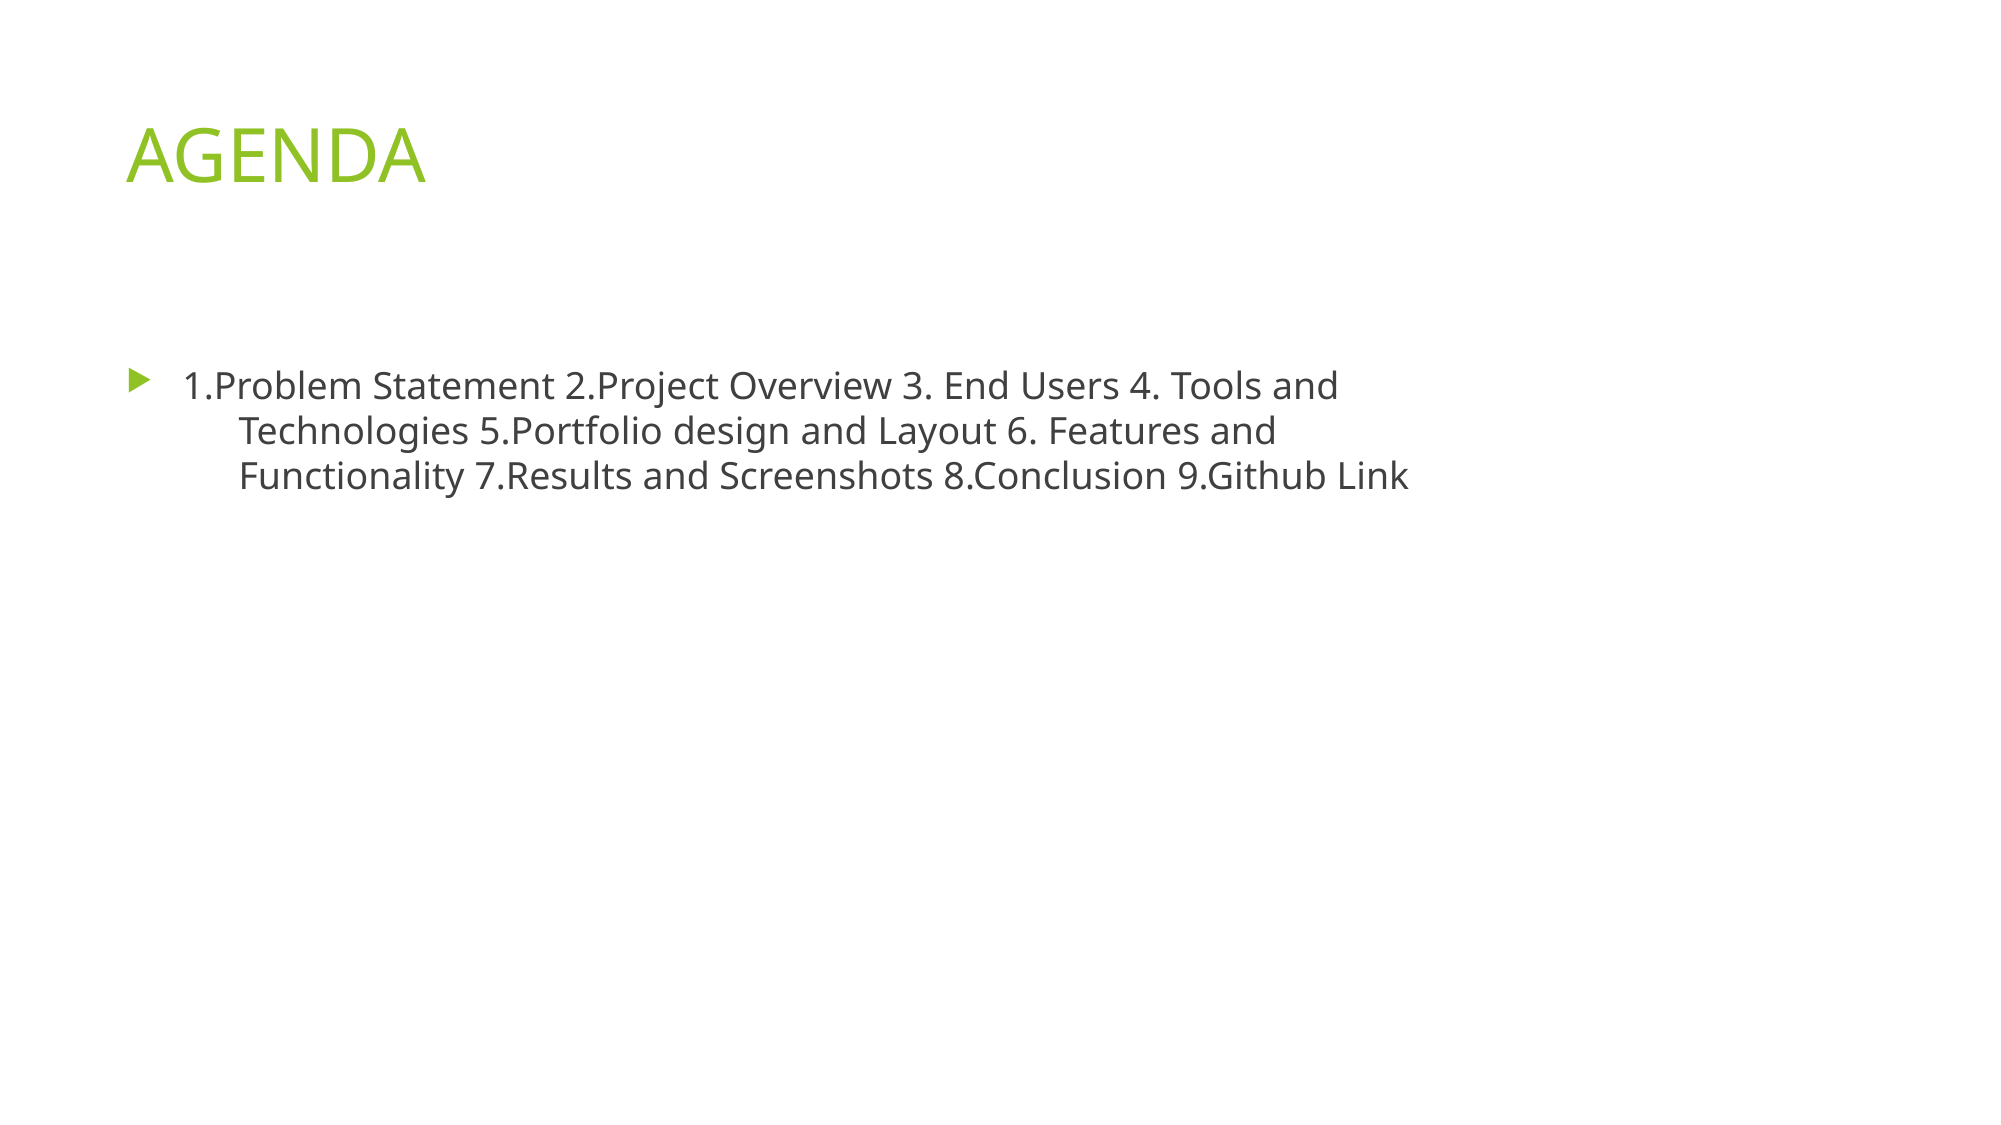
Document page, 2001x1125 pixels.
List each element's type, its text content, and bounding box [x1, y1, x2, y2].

list 1.Problem Statement 2.Project Overview 3. End Users 4. Tools and Technologies 5.Portfolio design and Layout 6. Features and Functionality 7.Results and Screenshots 8.Conclusion 9.Github Link [111, 354, 1522, 992]
title AGENDA [111, 99, 1522, 317]
